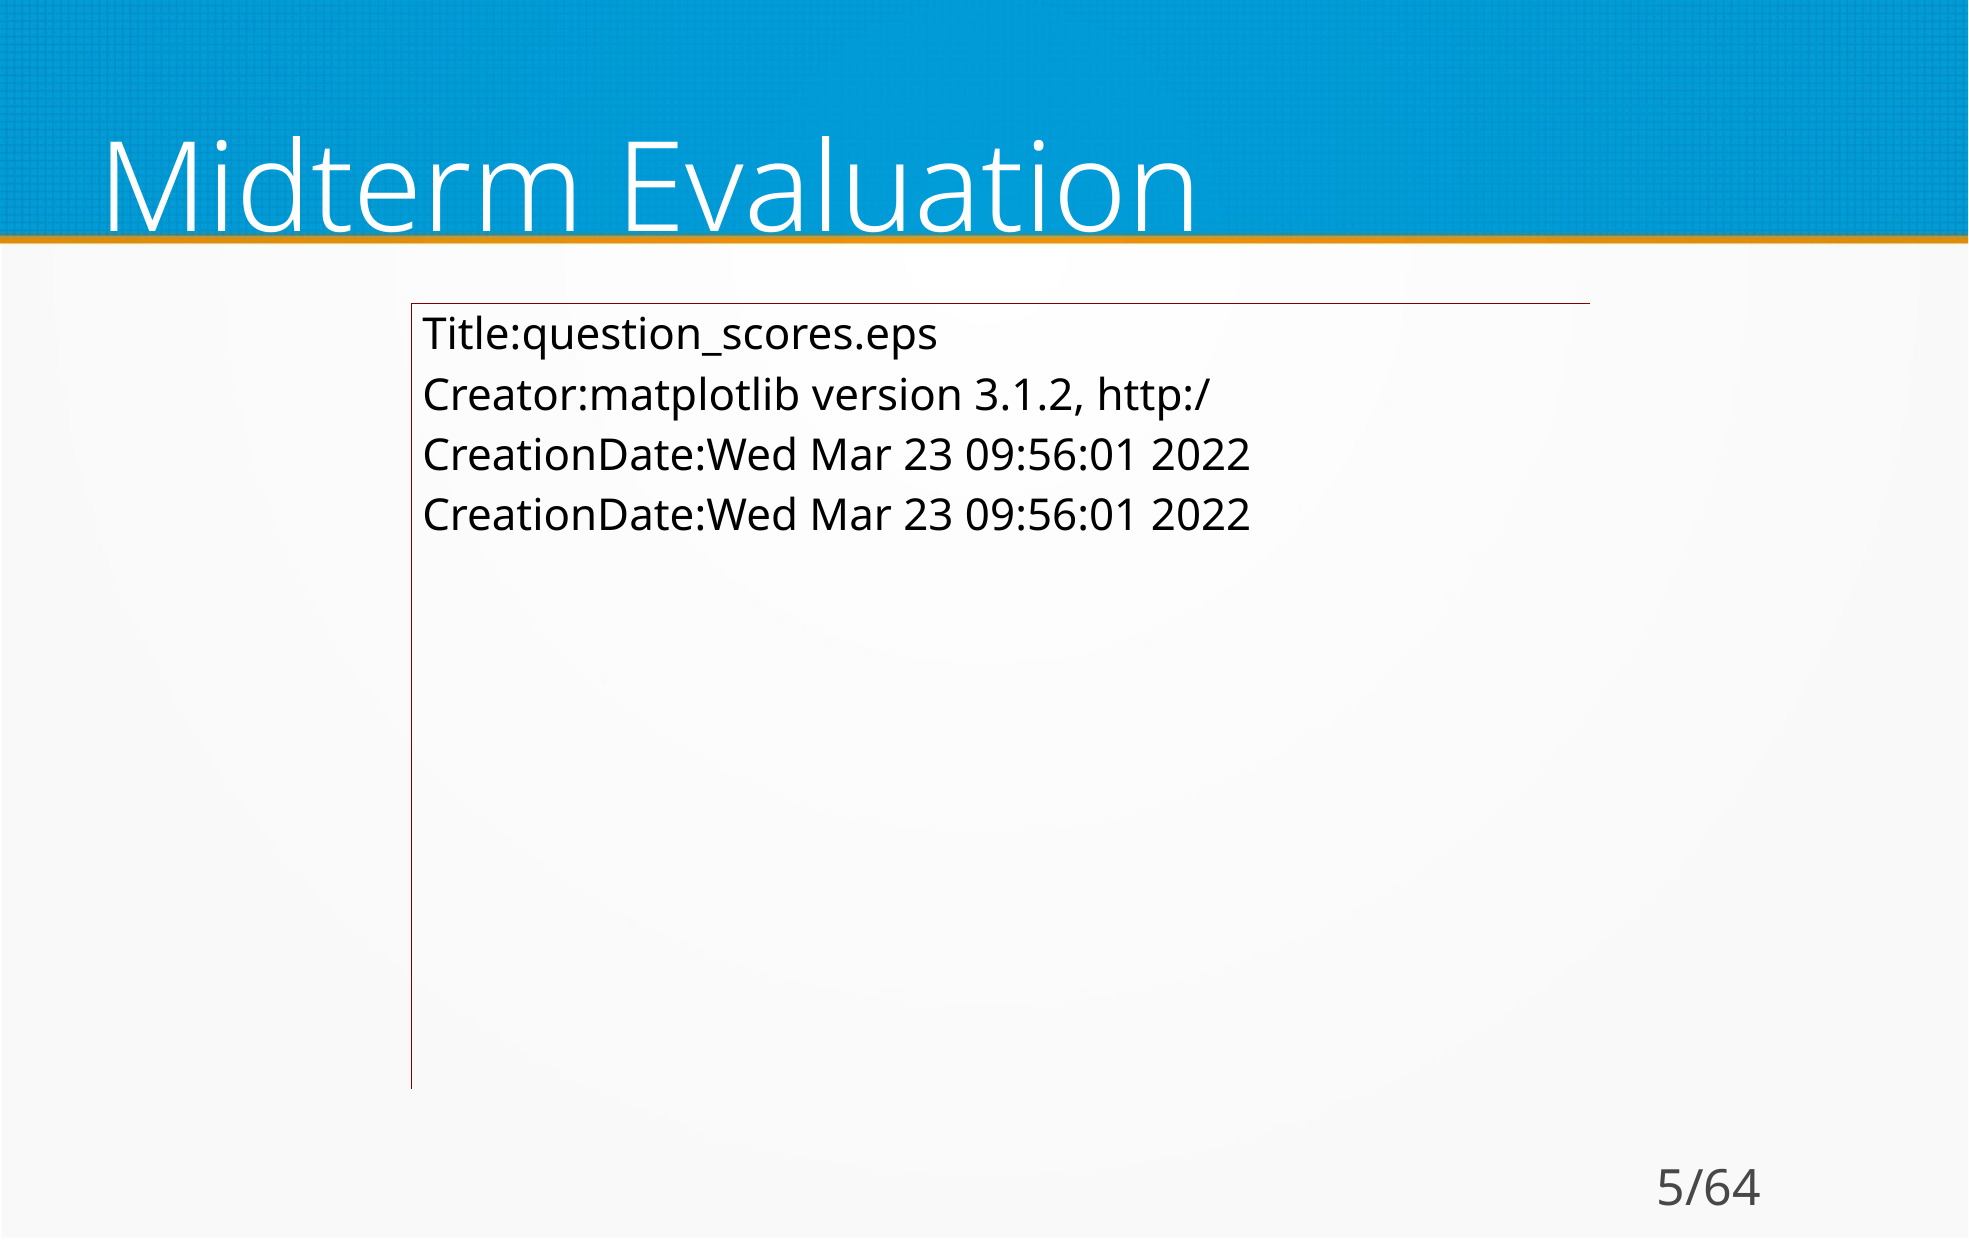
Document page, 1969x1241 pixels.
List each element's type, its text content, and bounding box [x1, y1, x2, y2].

title Midterm Evaluation [98, 49, 1870, 257]
picture [0, 233, 1969, 1241]
